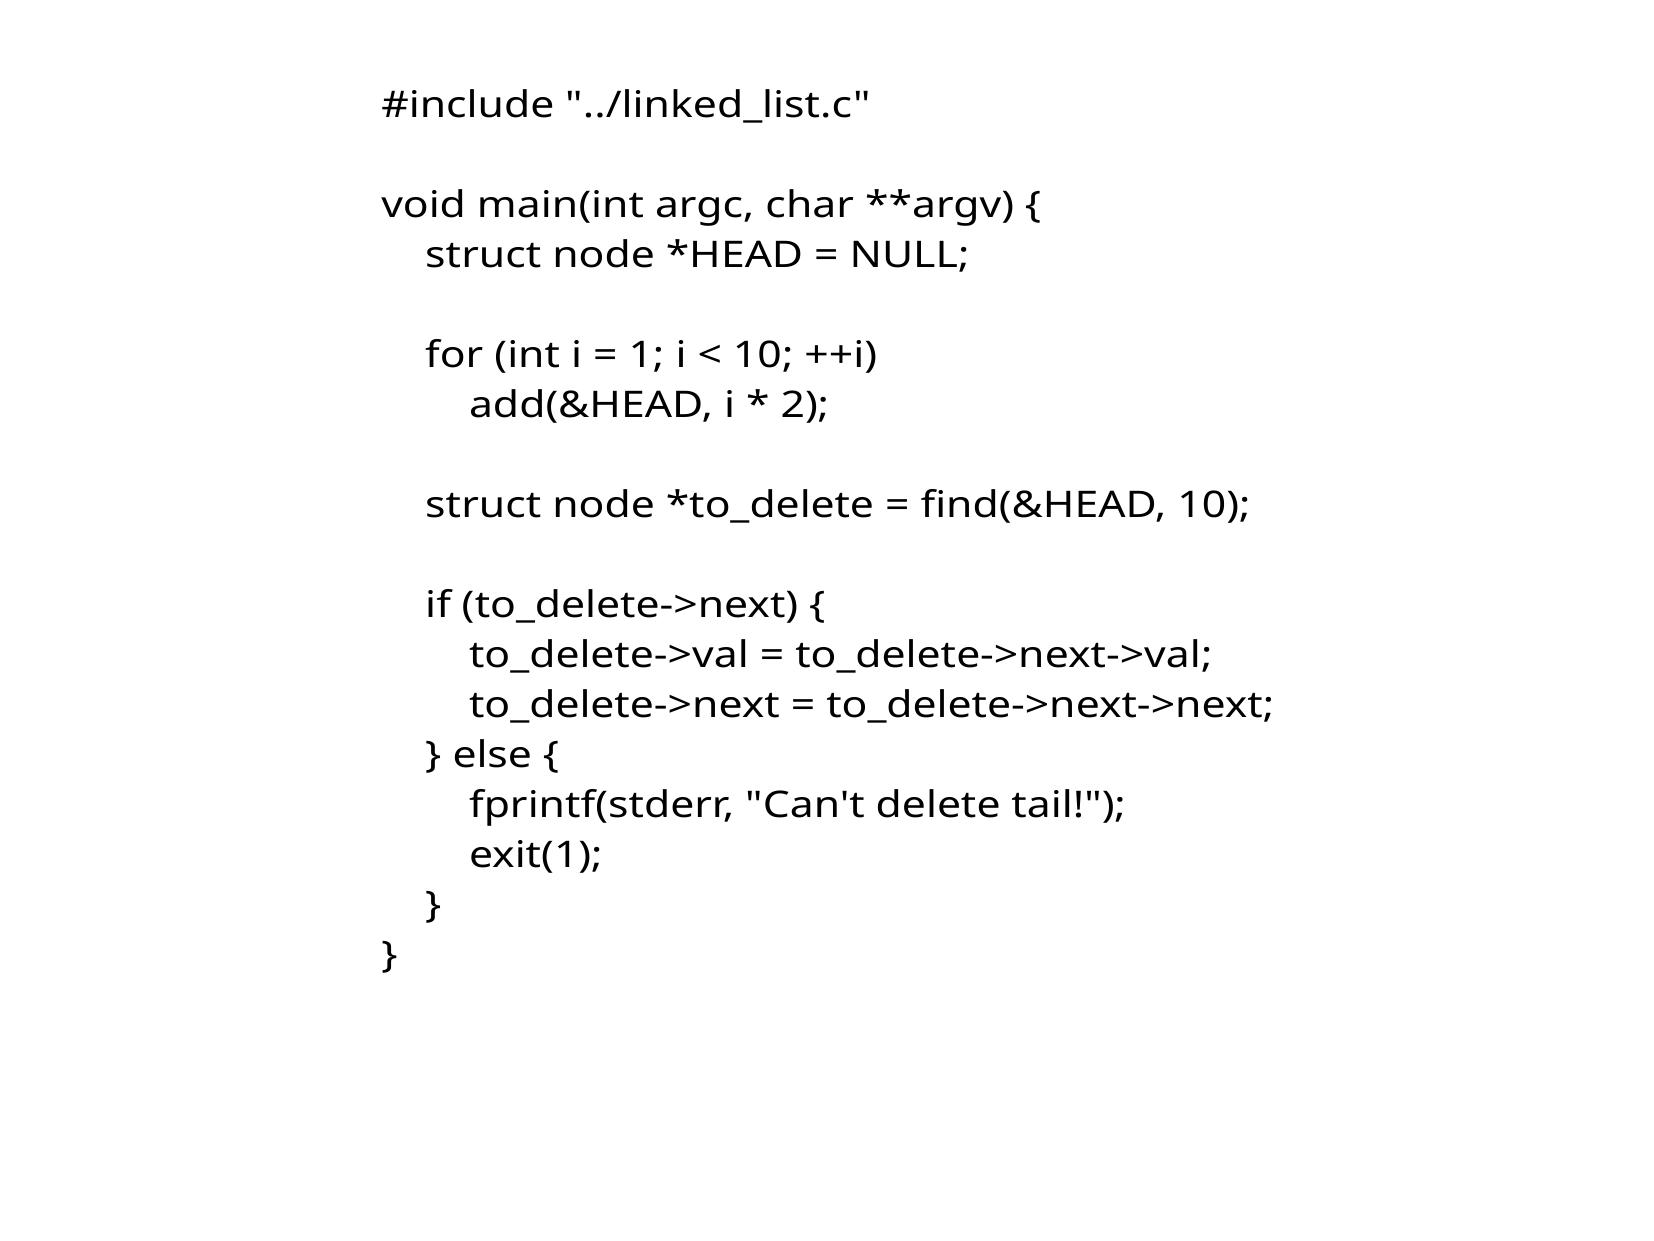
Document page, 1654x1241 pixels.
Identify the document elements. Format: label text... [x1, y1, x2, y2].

text_box #include "../linked_list.c" void main(int argc, char **argv) { struct node *HEAD = NULL; for (int i = 1; i < 10; ++i) add(&HEAD, i * 2); struct node *to_delete = find(&HEAD, 10); if (to_delete->next) { to_delete->val = to_delete->next->val; to_delete->next = to_delete->next->next; } else { fprintf(stderr, "Can't delete tail!"); exit(1); } } [366, 70, 1296, 991]
